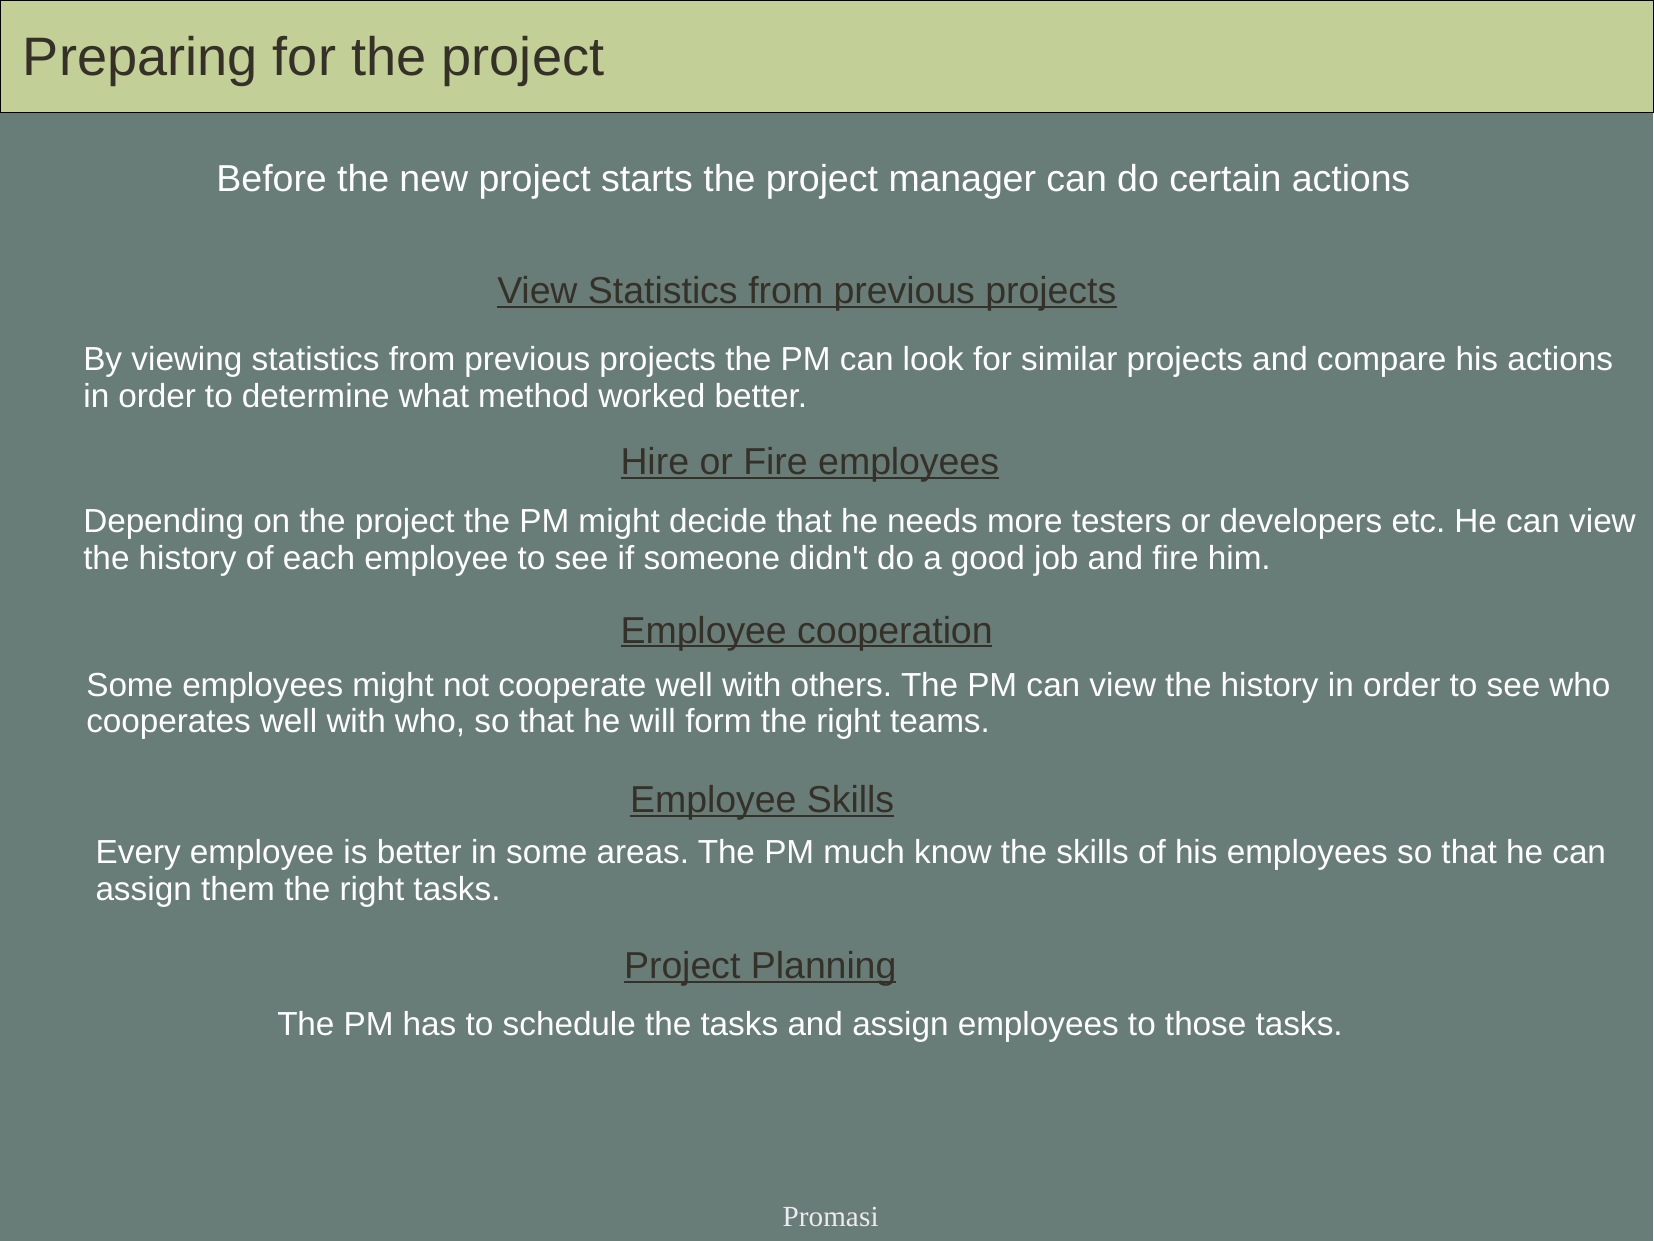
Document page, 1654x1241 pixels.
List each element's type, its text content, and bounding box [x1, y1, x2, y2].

text_box Employee cooperation [605, 601, 1008, 658]
text_box By viewing statistics from previous projects the PM can look for similar projects and compare his actions in order to determine what method worked better. [68, 332, 1631, 422]
text_box Hire or Fire employees [605, 433, 1014, 491]
text_box Before the new project starts the project manager can do certain actions [201, 150, 1426, 207]
text_box Employee Skills [615, 771, 909, 826]
text_box Depending on the project the PM might decide that he needs more testers or developers etc. He can view the history of each employee to see if someone didn't do a good job and fire him. [68, 494, 1653, 584]
text_box Some employees might not cooperate well with others. The PM can view the history in order to see who cooperates well with who, so that he will form the right teams. [71, 658, 1627, 748]
text_box Every employee is better in some areas. The PM much know the skills of his employees so that he can assign them the right tasks. [80, 826, 1623, 916]
text_box The PM has to schedule the tasks and assign employees to those tasks. [262, 998, 1359, 1051]
text_box View Statistics from previous projects [482, 262, 1131, 320]
title Preparing for the project [8, 19, 863, 95]
text_box Project Planning [609, 937, 912, 995]
